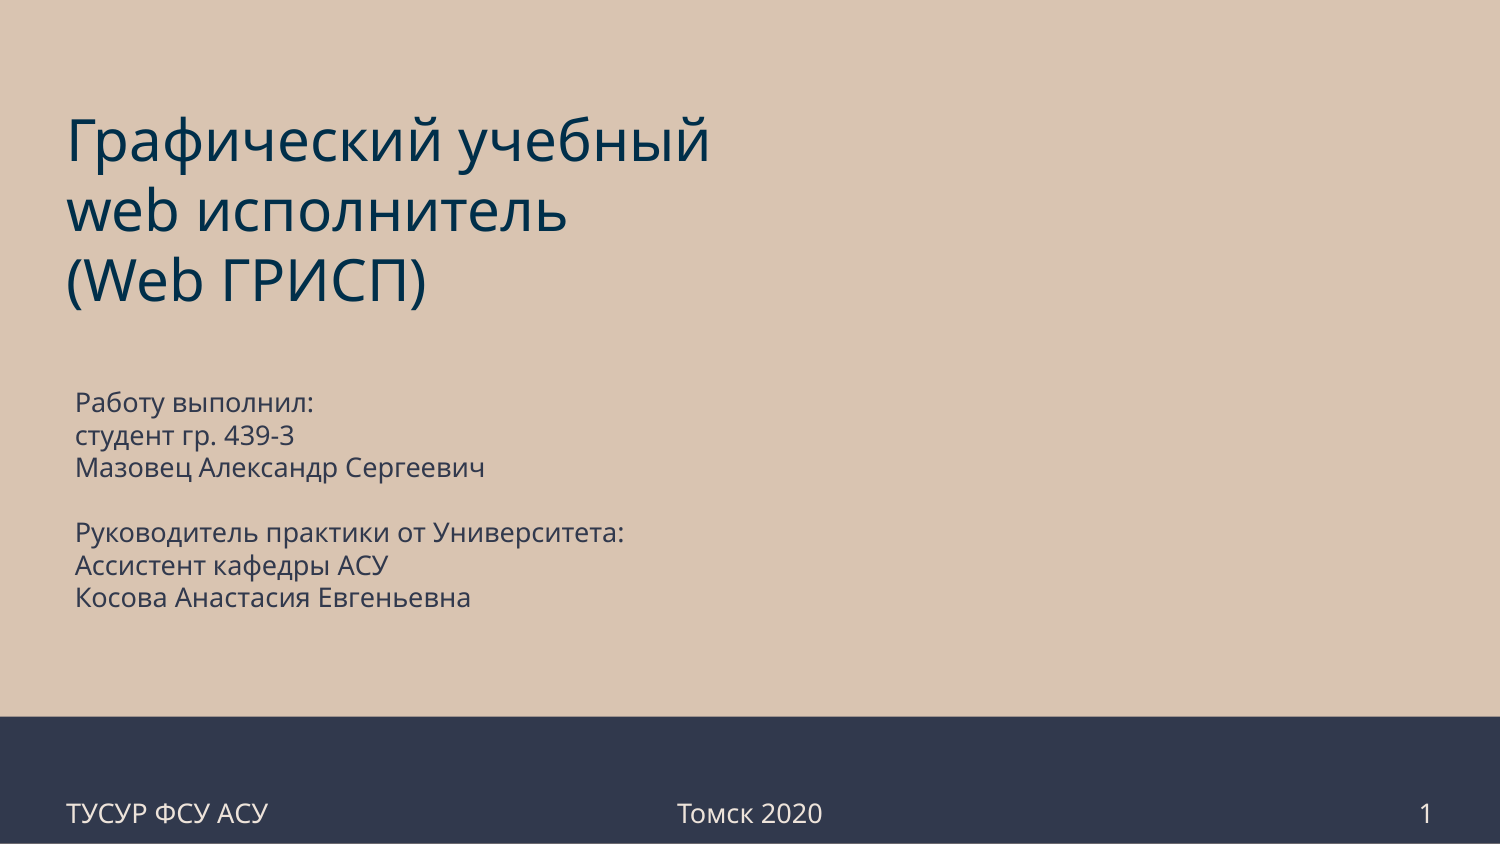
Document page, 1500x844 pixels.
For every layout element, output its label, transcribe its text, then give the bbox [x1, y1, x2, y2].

subtitle 1 [1129, 713, 1449, 844]
list Работу выполнил: студент гр. 439-3 Мазовец Александр Сергеевич Руководитель практики от Университета: Ассистент кафедры АСУ Косова Анастасия Евгеньевна [59, 405, 1369, 659]
subtitle Томск 2020 [434, 713, 1066, 844]
title Графический учебный web исполнитель (Web ГРИСП) [51, 88, 1449, 406]
subtitle ТУСУР ФСУ АСУ [51, 713, 371, 844]
